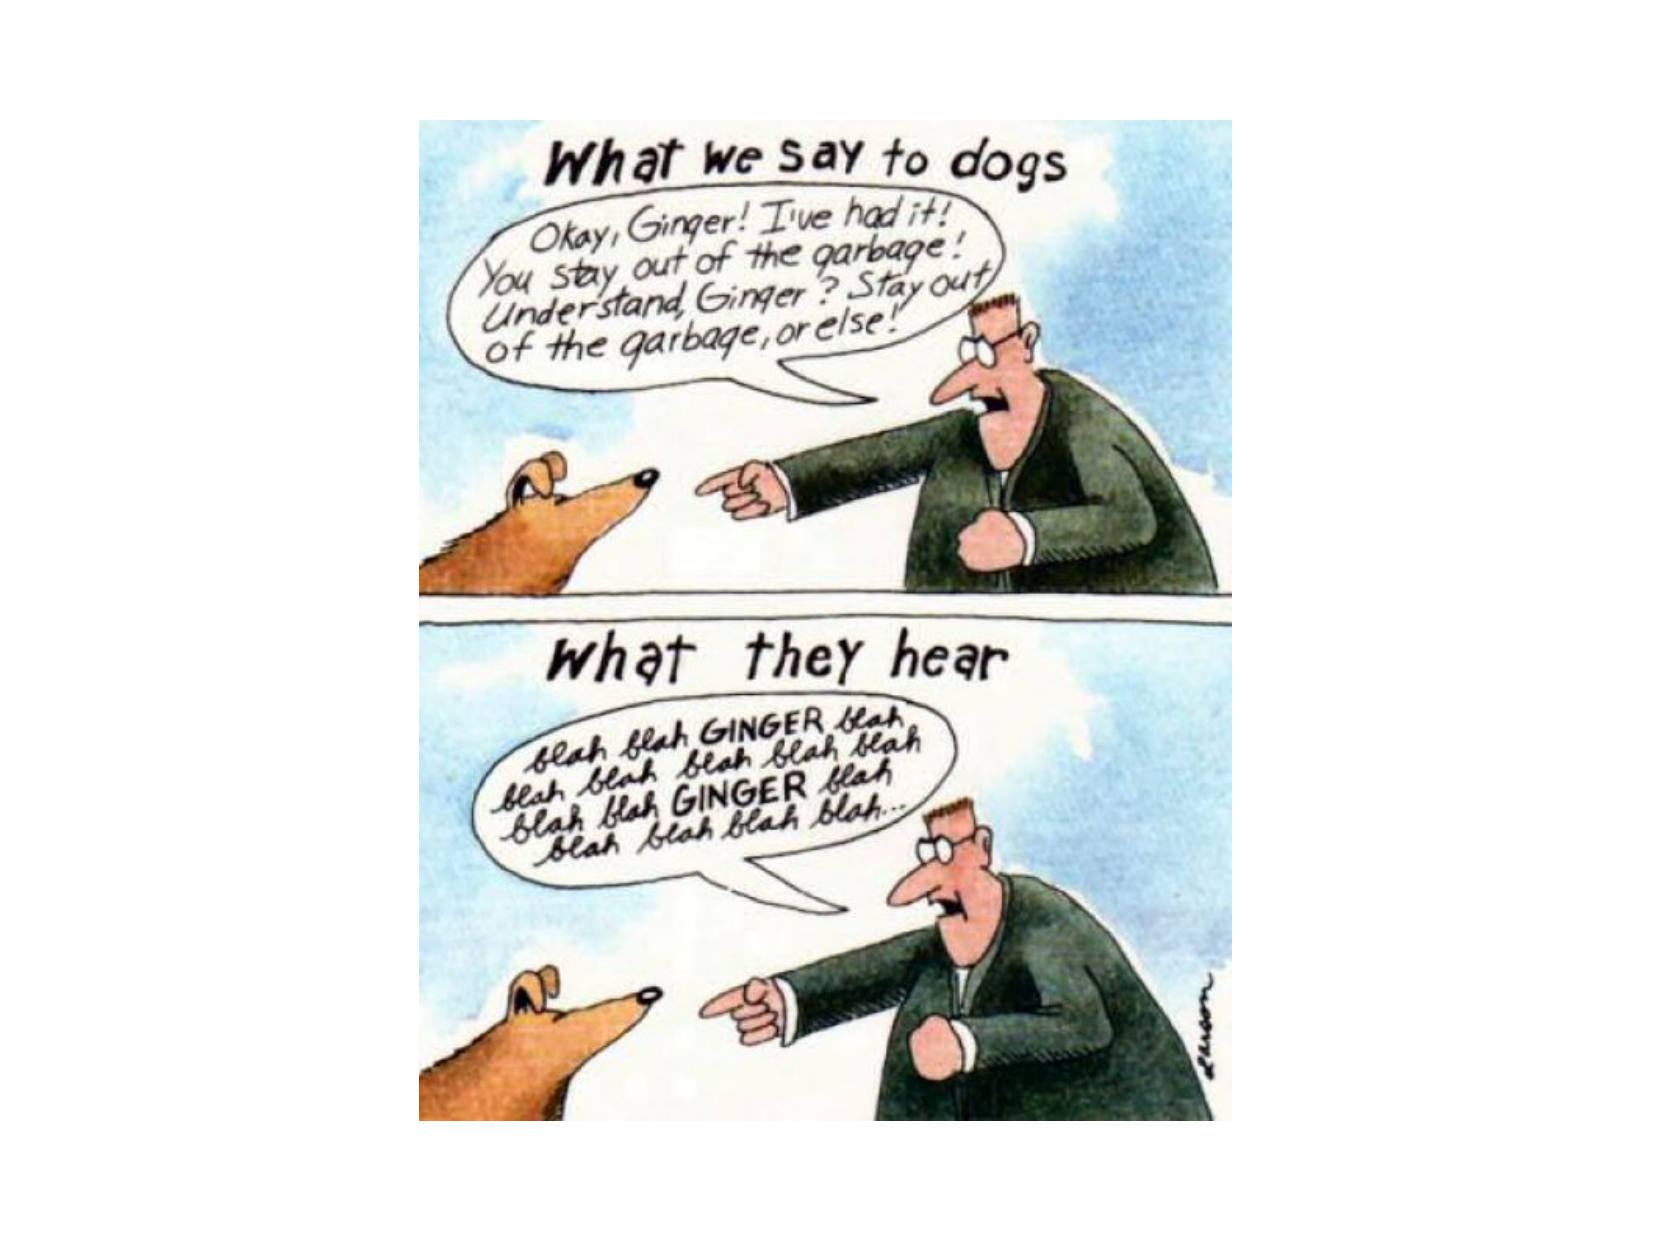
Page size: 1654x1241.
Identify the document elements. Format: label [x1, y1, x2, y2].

picture [419, 120, 1232, 1121]
